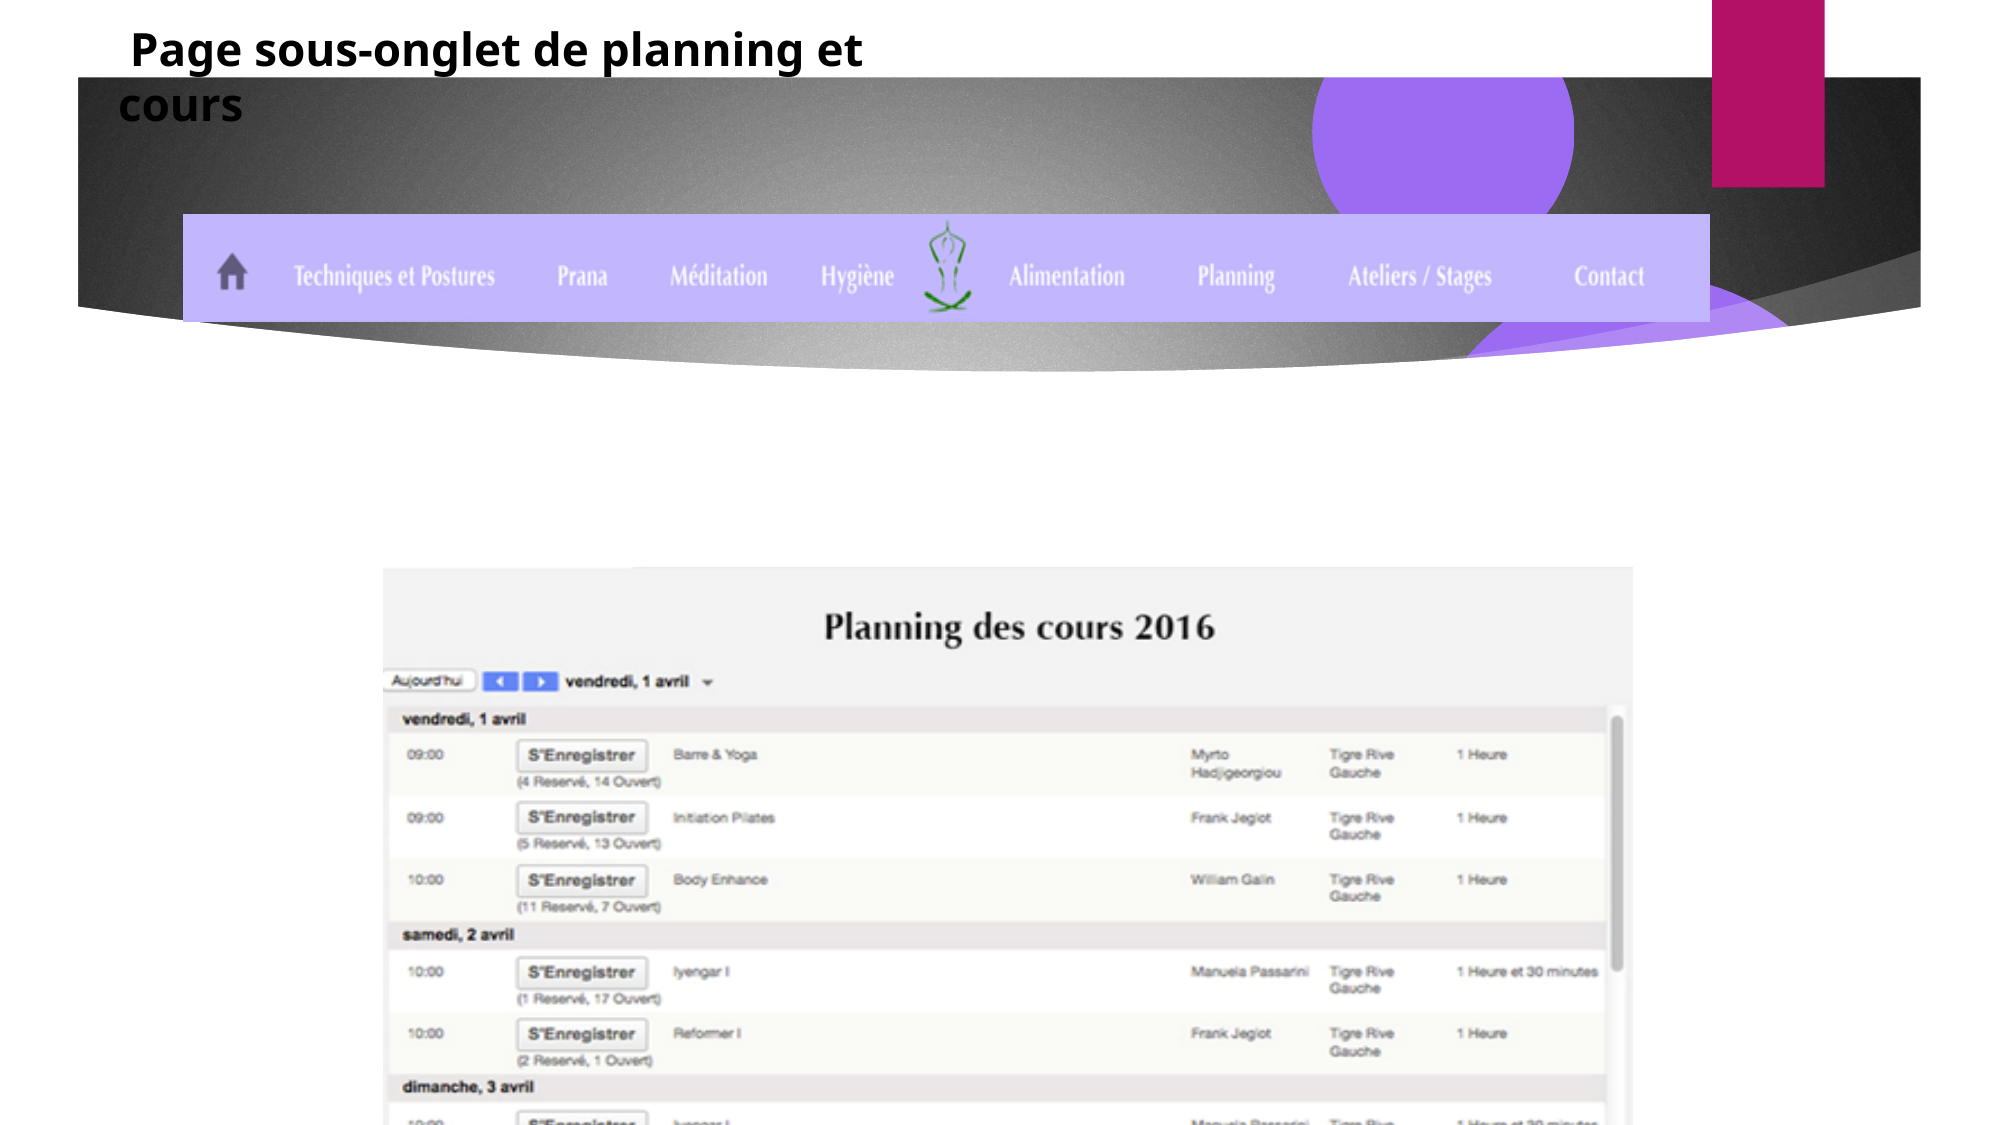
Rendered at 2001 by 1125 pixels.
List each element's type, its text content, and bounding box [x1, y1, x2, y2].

text_box Page sous-onglet de planning et cours [103, 12, 953, 83]
picture [79, 78, 1920, 371]
picture [383, 567, 1633, 1125]
